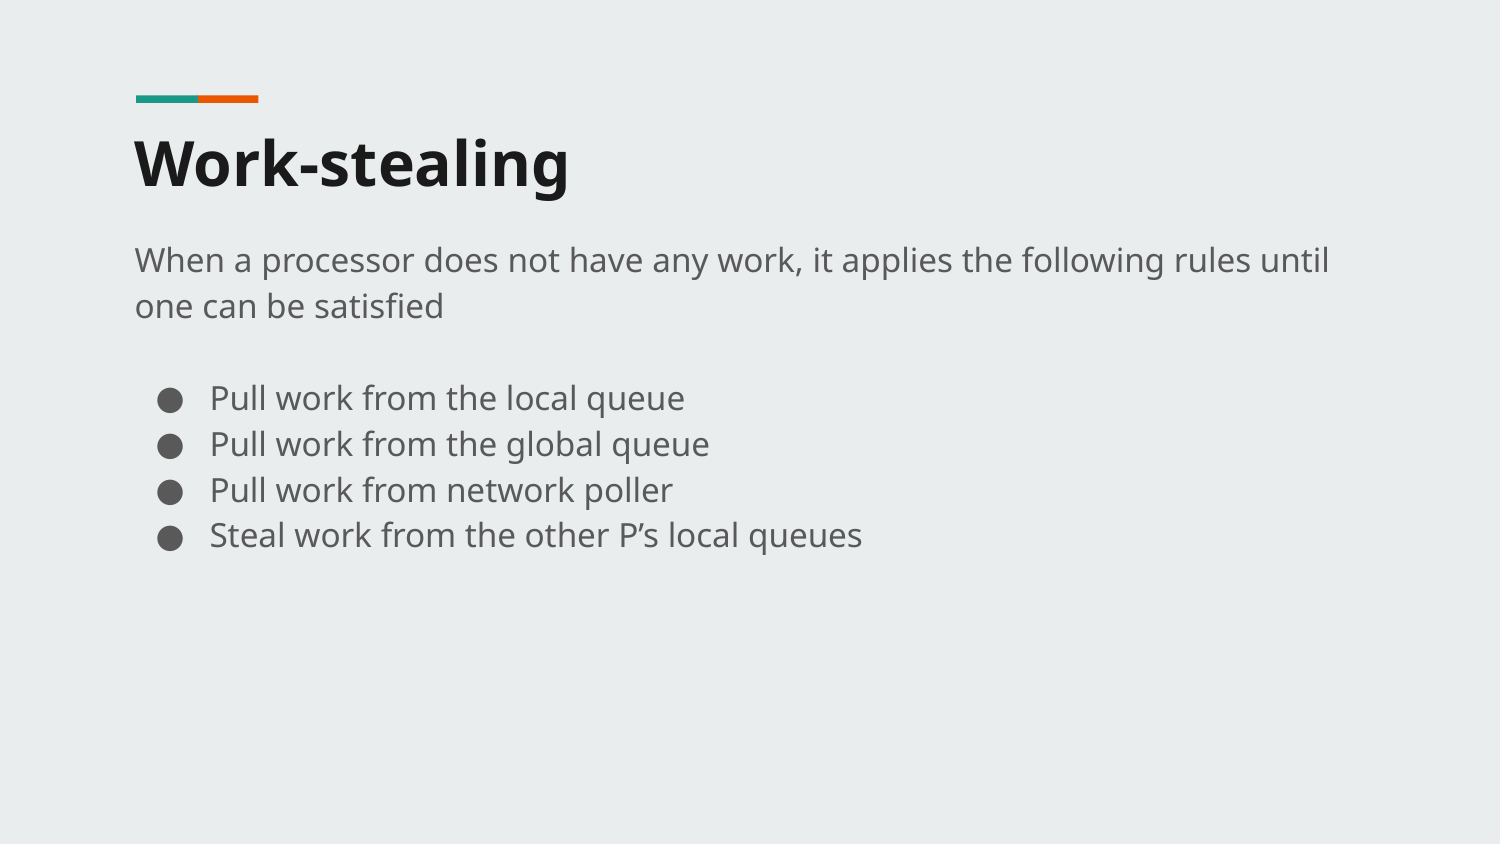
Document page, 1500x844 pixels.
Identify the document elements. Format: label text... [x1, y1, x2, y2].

subtitle When a processor does not have any work, it applies the following rules until one can be satisfied Pull work from the local queue Pull work from the global queue Pull work from network poller Steal work from the other P’s local queues [119, 218, 1381, 655]
title Work-stealing [119, 108, 1381, 218]
